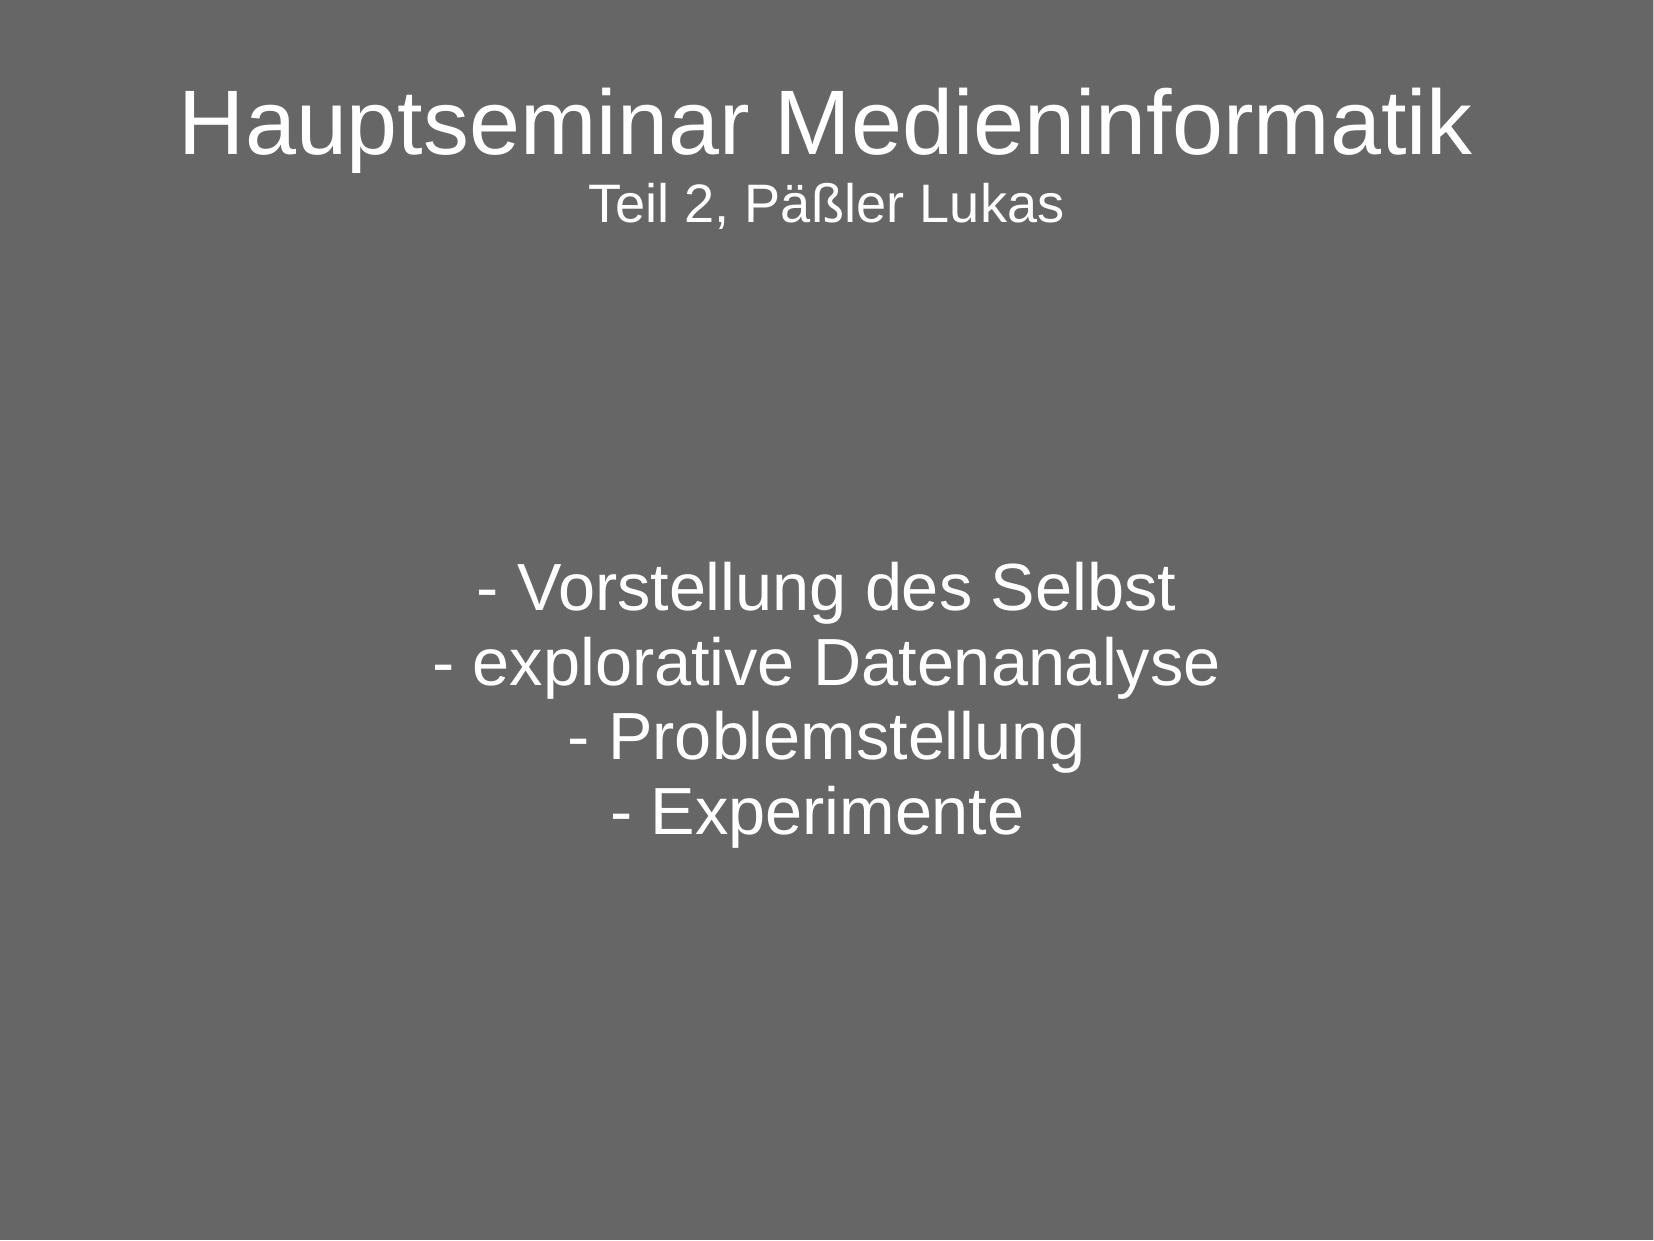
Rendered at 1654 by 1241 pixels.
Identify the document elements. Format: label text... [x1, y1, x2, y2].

subtitle - Vorstellung des Selbst - explorative Datenanalyse - Problemstellung - Experimente [82, 290, 1571, 1109]
title Hauptseminar Medieninformatik Teil 2, Päßler Lukas [82, 49, 1571, 257]
